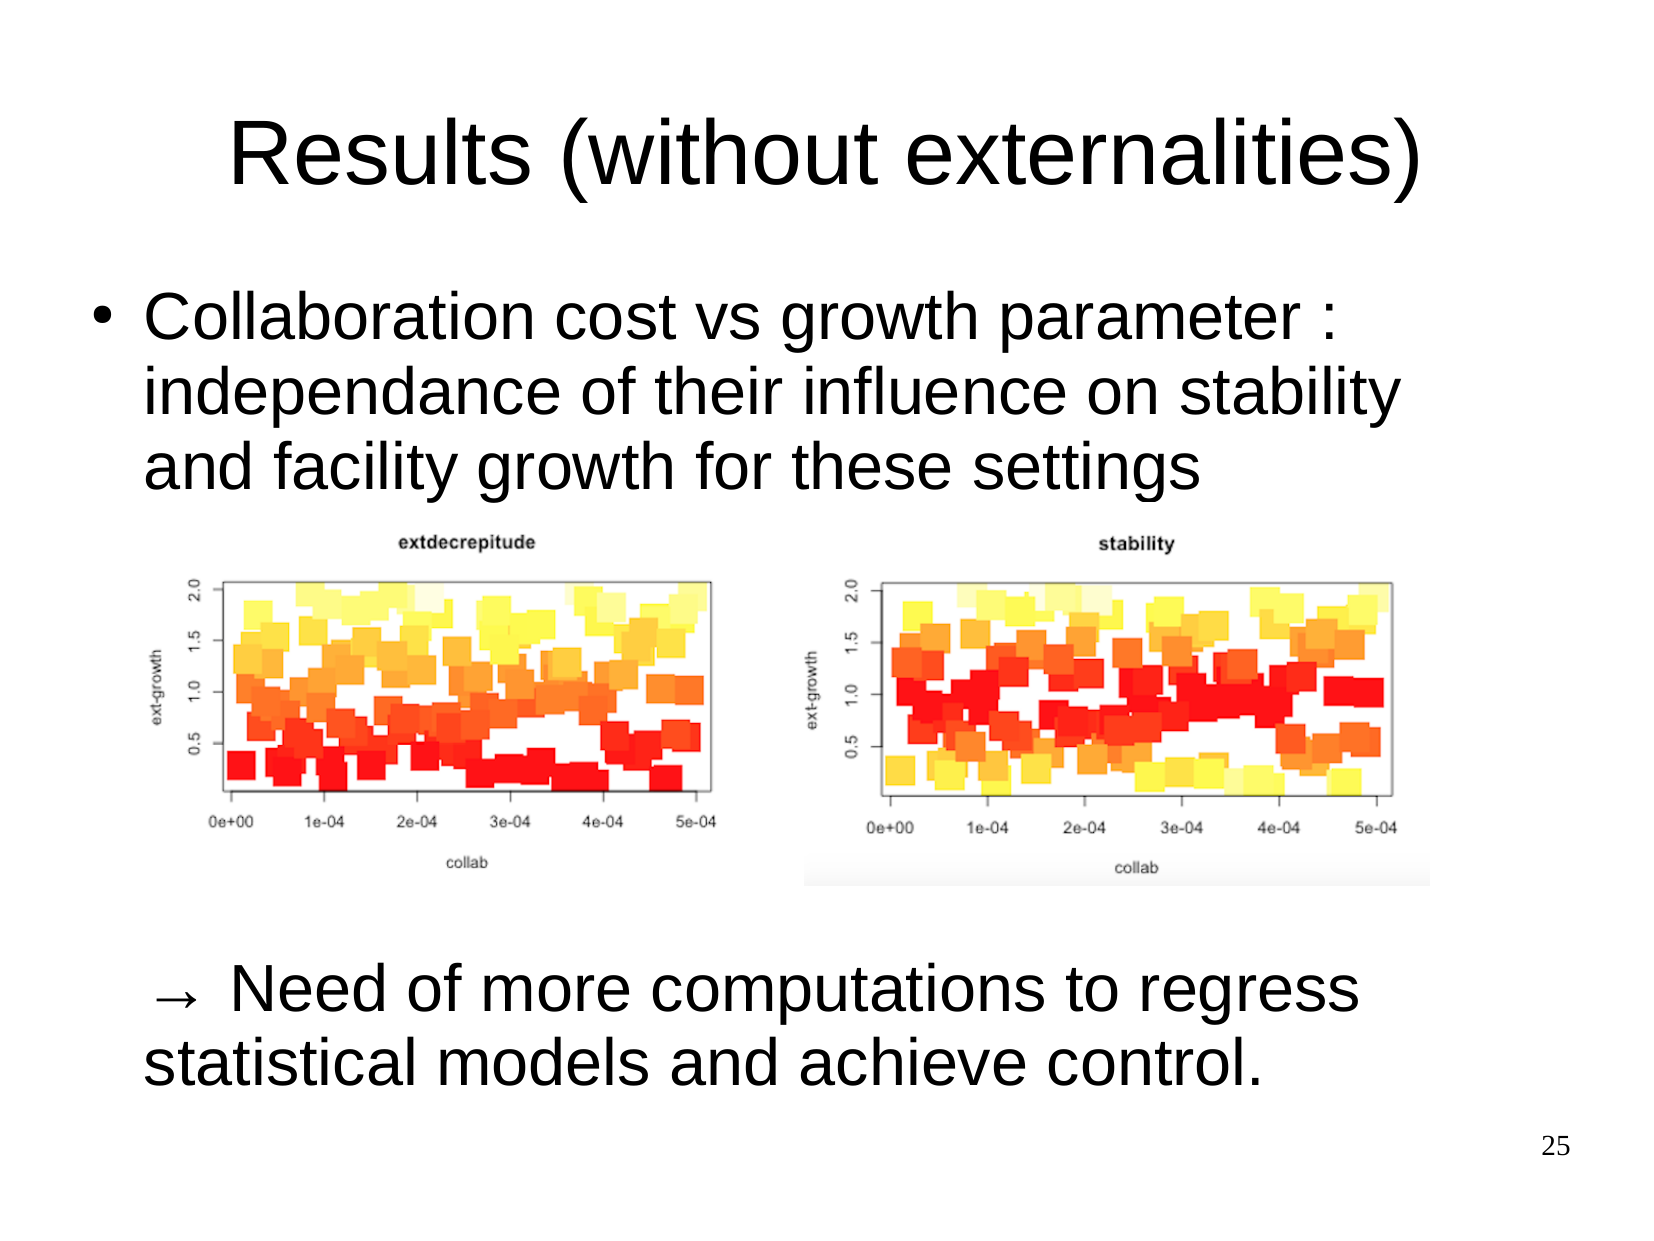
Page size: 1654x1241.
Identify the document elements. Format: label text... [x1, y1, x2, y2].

title Results (without externalities) [82, 49, 1571, 257]
list Collaboration cost vs growth parameter : independance of their influence on stability and facility growth for these settings → Need of more computations to regress statistical models and achieve control. [72, 279, 1529, 999]
picture [804, 502, 1430, 886]
picture [130, 507, 756, 891]
